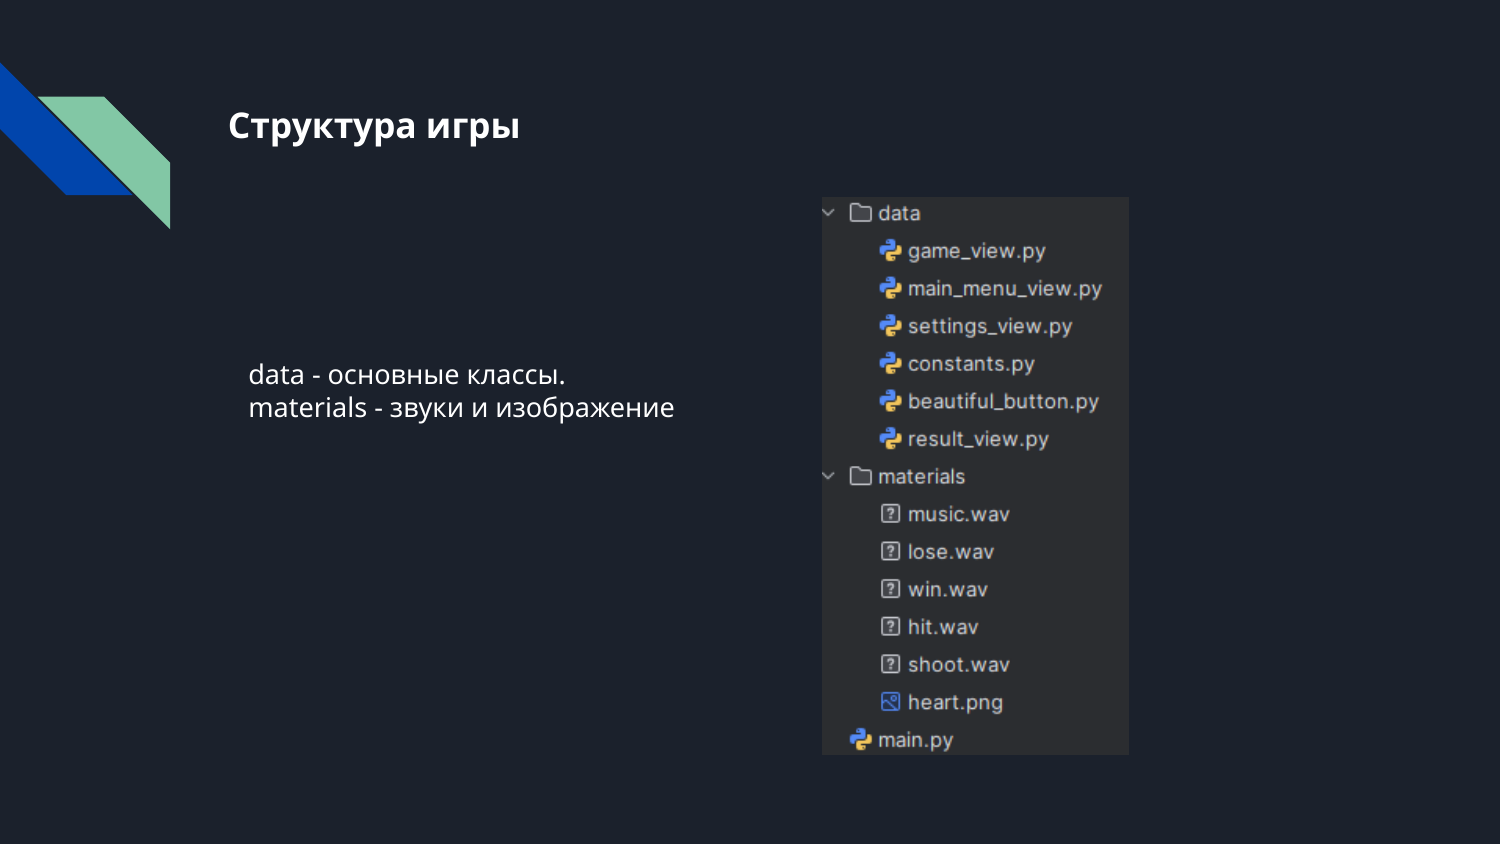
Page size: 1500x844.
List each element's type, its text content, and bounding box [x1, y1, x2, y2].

picture [822, 197, 1129, 755]
text_box data - основные классы. materials - звуки и изображение [233, 342, 717, 460]
title Структура игры [212, 64, 1368, 215]
